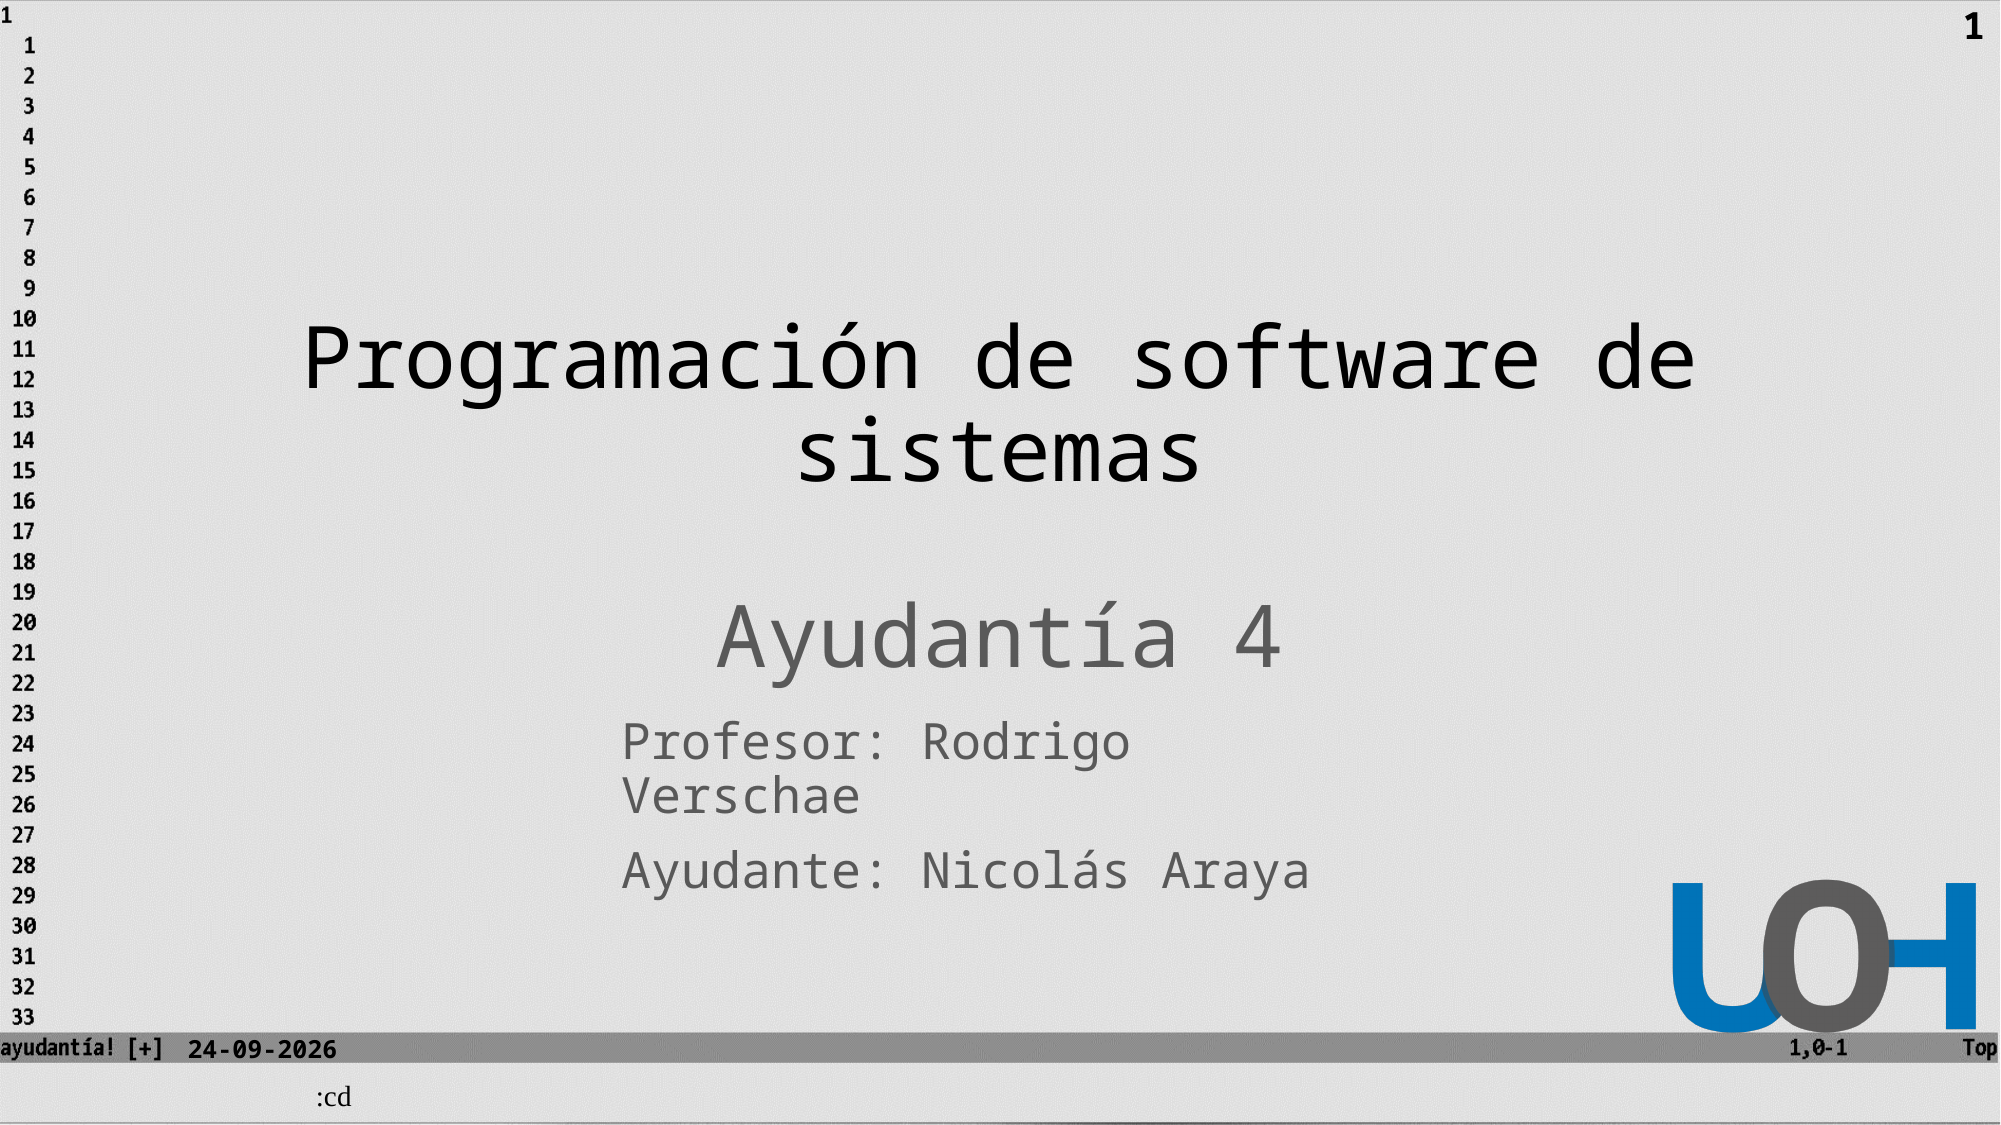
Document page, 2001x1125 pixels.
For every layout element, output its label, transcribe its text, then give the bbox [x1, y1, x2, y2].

picture [0, 0, 2001, 1125]
title Programación de software de sistemas Ayudantía 4 [249, 302, 1750, 694]
subtitle Profesor: Rodrigo Verschae Ayudante: Nicolás Araya [606, 708, 1356, 873]
